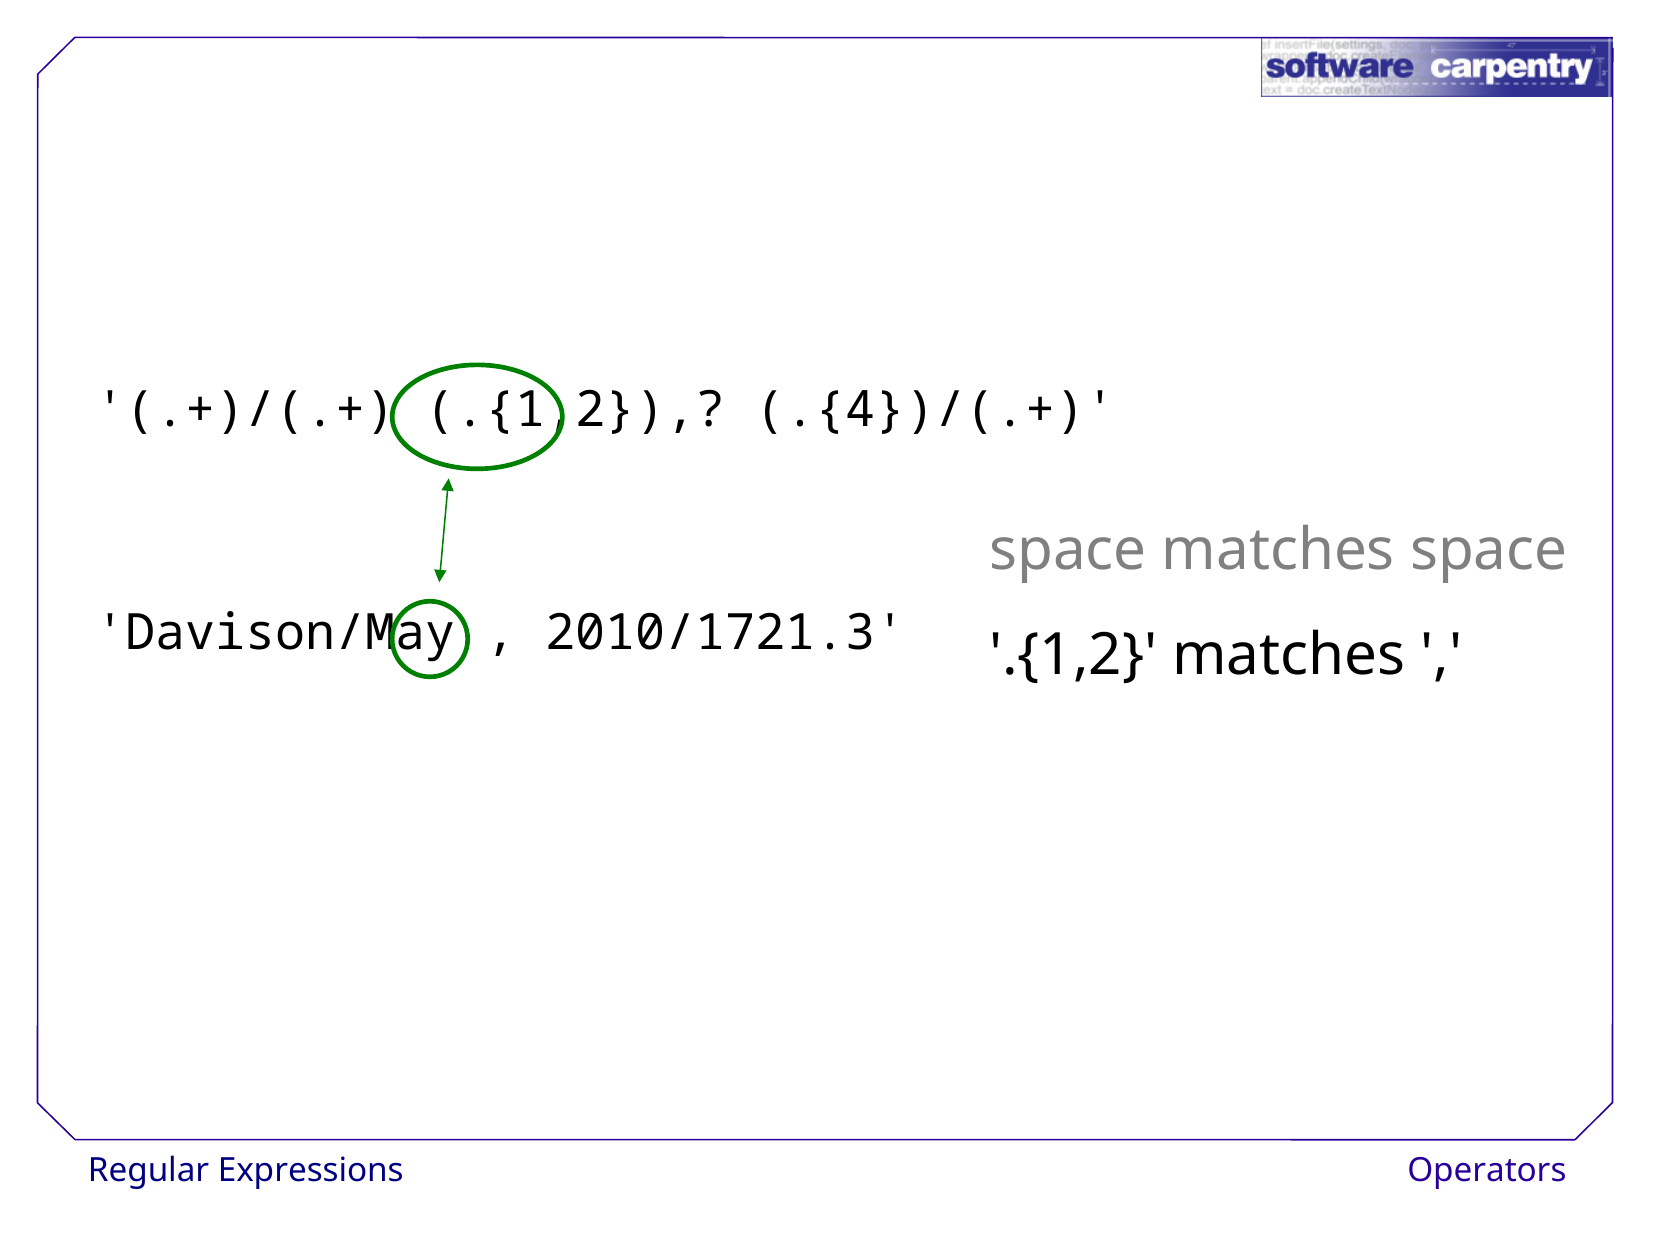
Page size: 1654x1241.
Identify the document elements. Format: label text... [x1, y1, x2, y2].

text_box '(.+)/(.+) (.{1,2}),? (.{4})/(.+)' 'Davison/May , 2010/1721.3' [80, 374, 969, 684]
picture [1261, 39, 1613, 97]
text_box space matches space '.{1,2}' matches ',' [974, 468, 1583, 695]
text_box '(.+)/(.+) (.{1,2}),? (.{4})/(.+)' 'Davison/May , 2010/1721.3' [395, 374, 559, 466]
